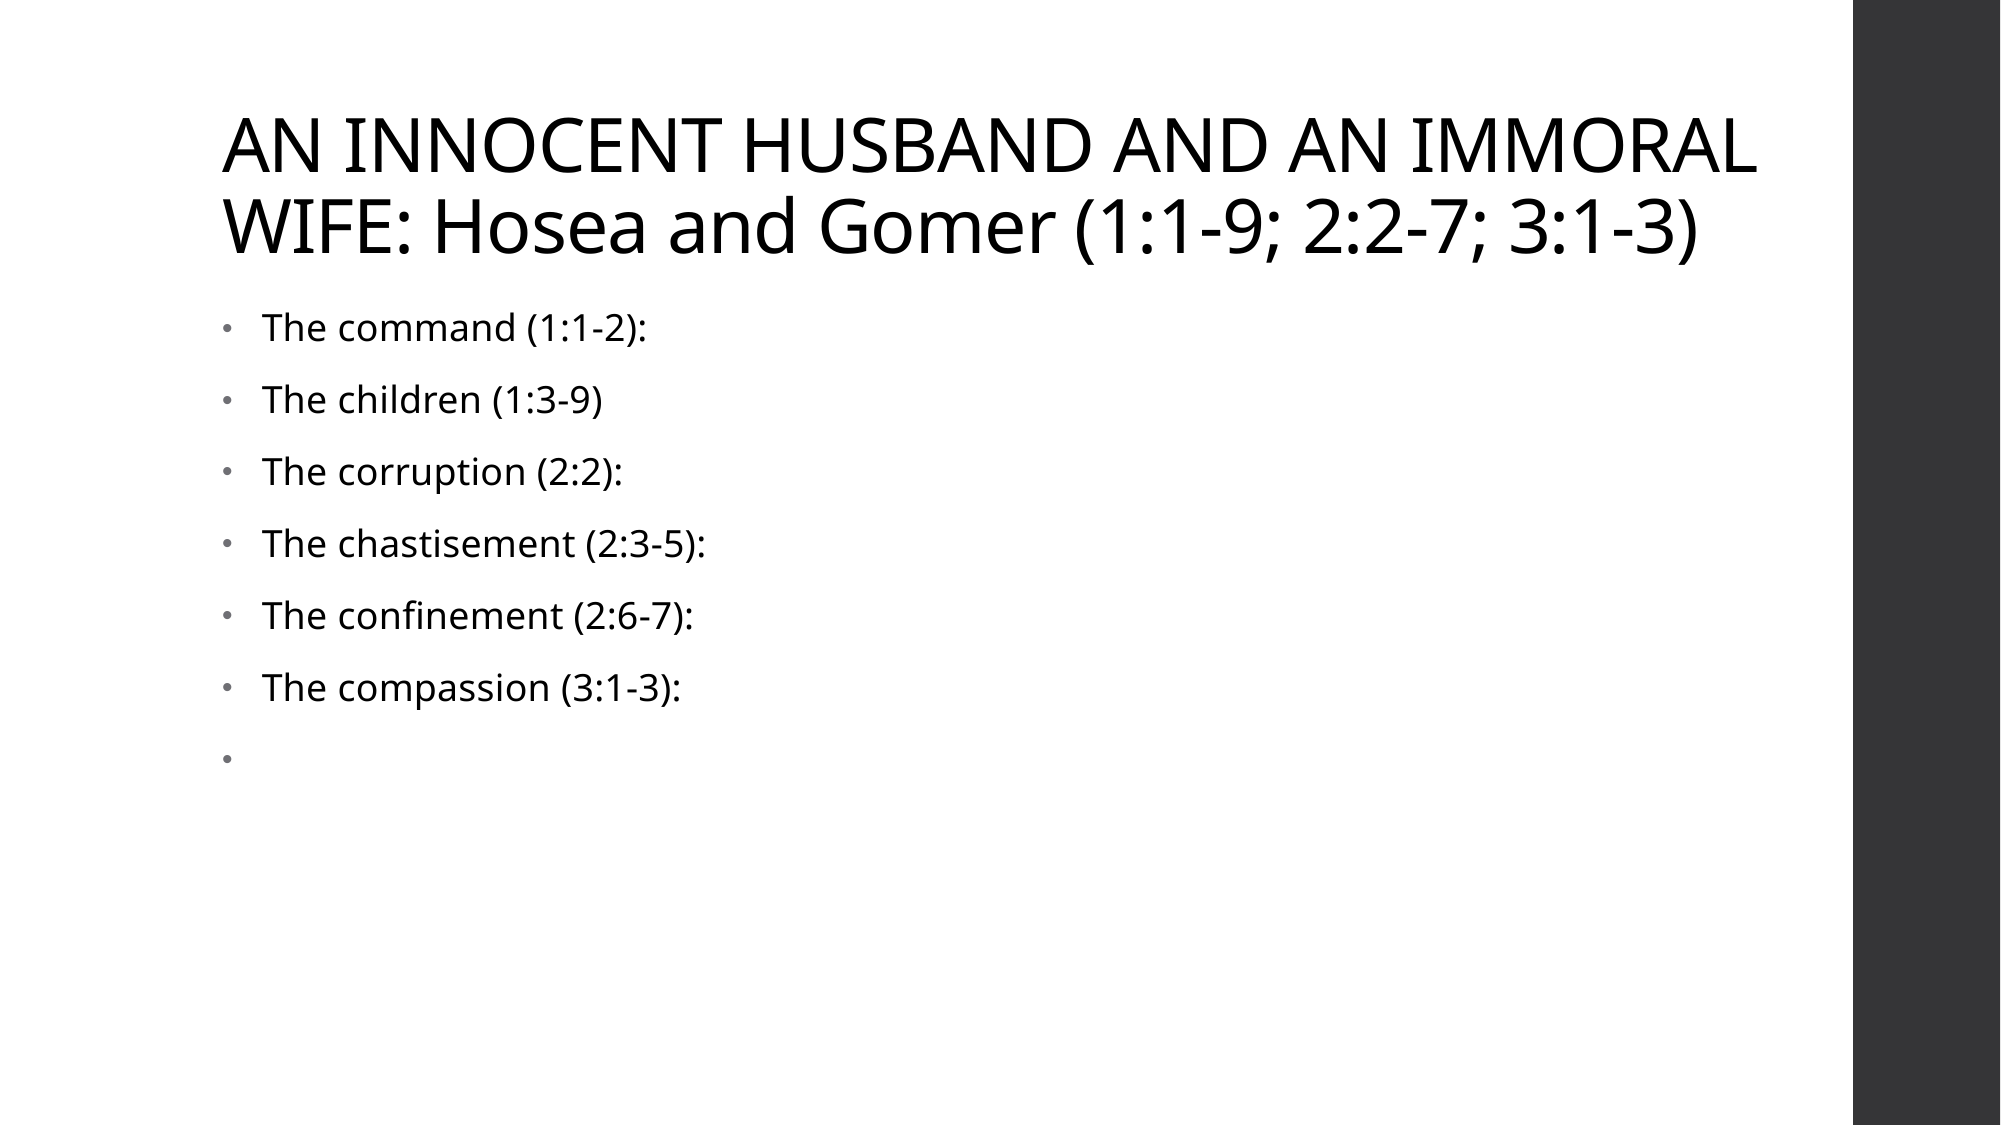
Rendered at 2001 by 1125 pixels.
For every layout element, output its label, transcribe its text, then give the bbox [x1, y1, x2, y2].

title AN INNOCENT HUSBAND AND AN IMMORAL WIFE: Hosea and Gomer (1:1-9; 2:2-7; 3:1-3) [206, 60, 1797, 278]
list The command (1:1-2): The children (1:3-9) The corruption (2:2): The chastisement (2:3-5): The confinement (2:6-7): The compassion (3:1-3): [206, 299, 1617, 1014]
